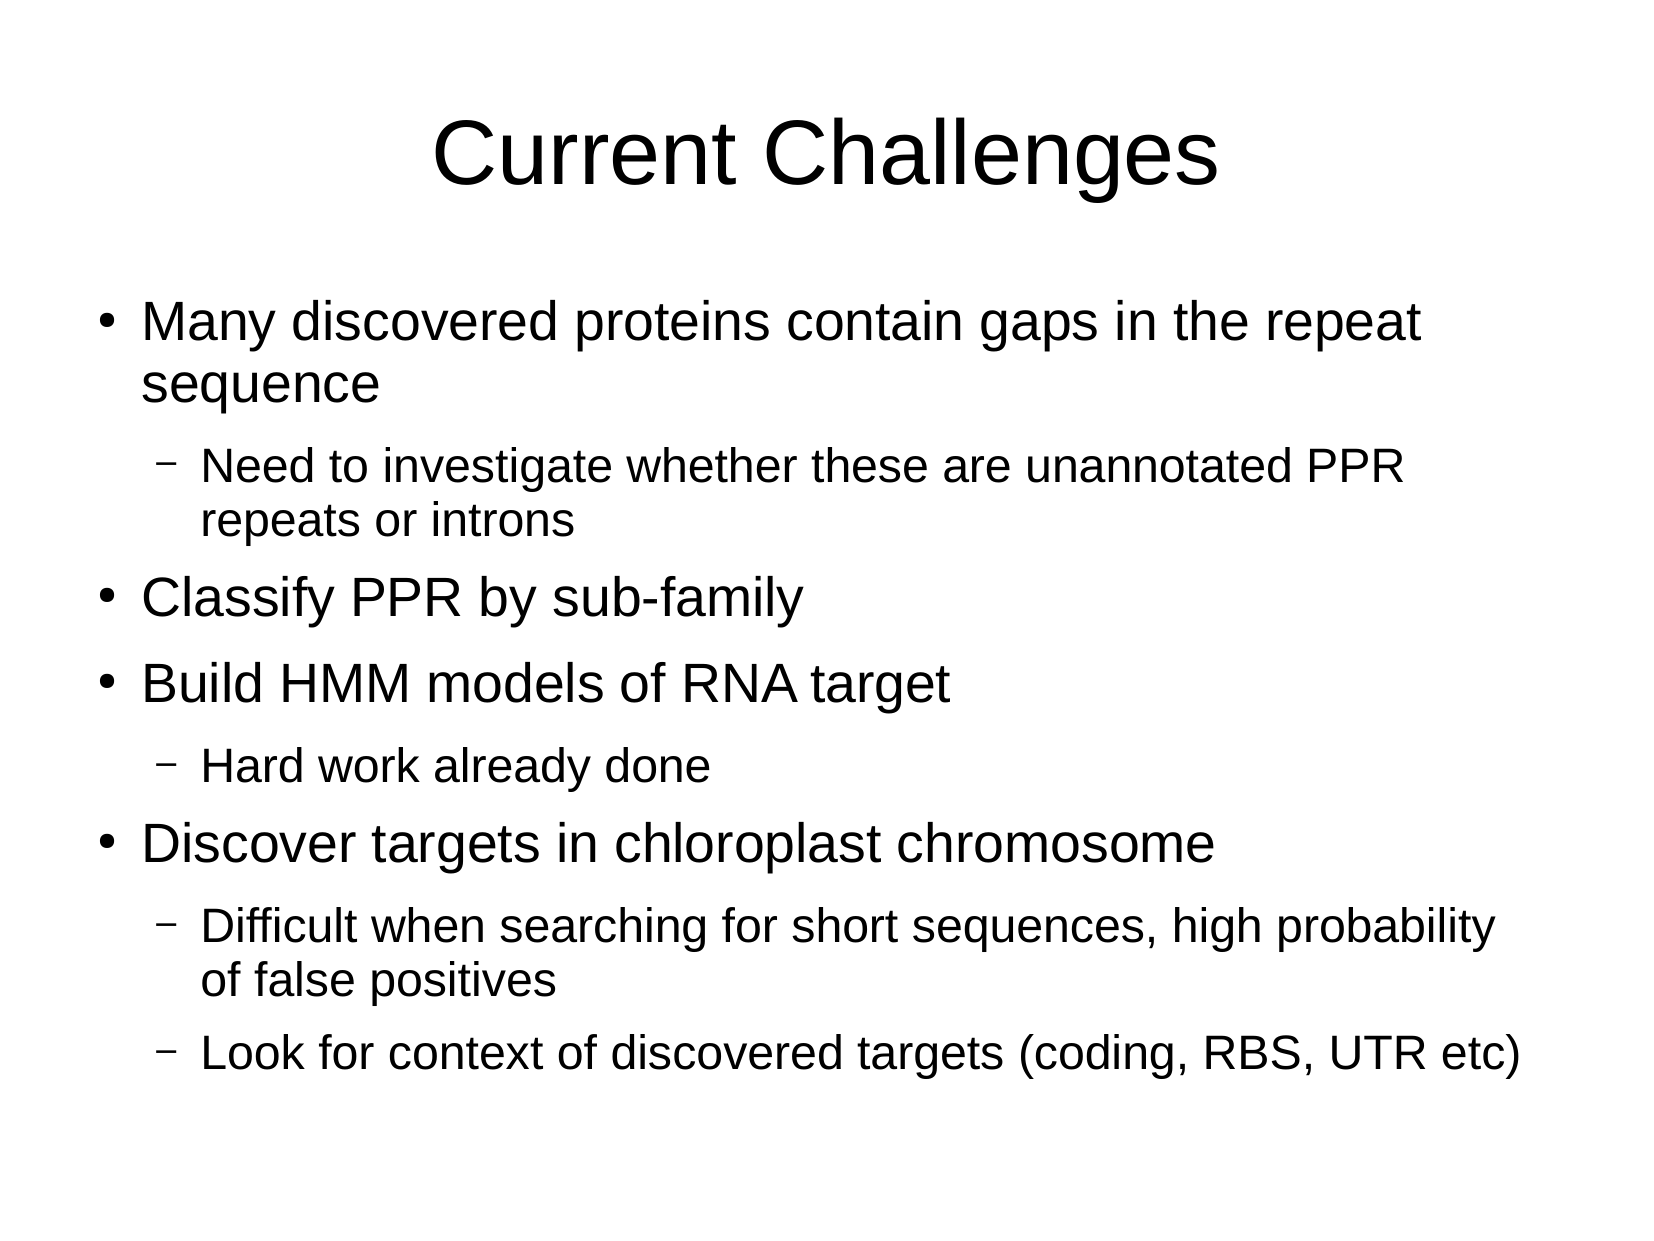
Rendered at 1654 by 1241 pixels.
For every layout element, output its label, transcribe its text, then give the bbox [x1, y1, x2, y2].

list Many discovered proteins contain gaps in the repeat sequence Need to investigate whether these are unannotated PPR repeats or introns Classify PPR by sub-family Build HMM models of RNA target Hard work already done Discover targets in chloroplast chromosome Difficult when searching for short sequences, high probability of false positives Look for context of discovered targets (coding, RBS, UTR etc) [82, 290, 1538, 1123]
title Current Challenges [82, 49, 1571, 257]
